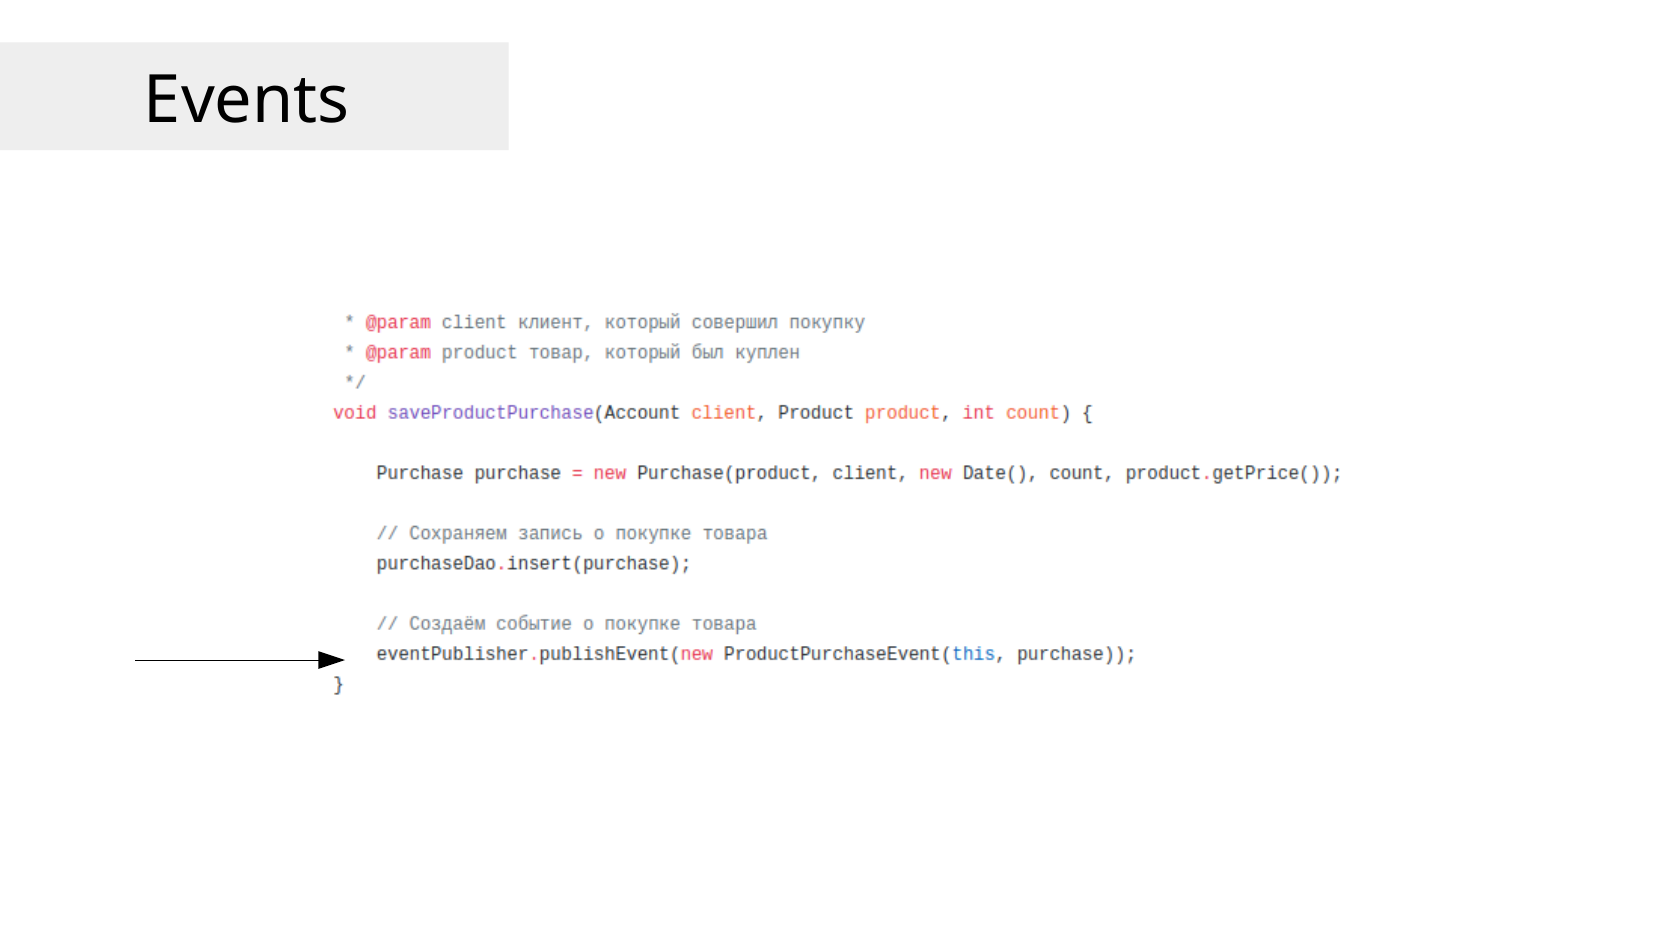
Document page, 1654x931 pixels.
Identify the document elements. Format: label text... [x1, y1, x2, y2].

picture [314, 300, 1366, 721]
title Events [0, 42, 509, 151]
